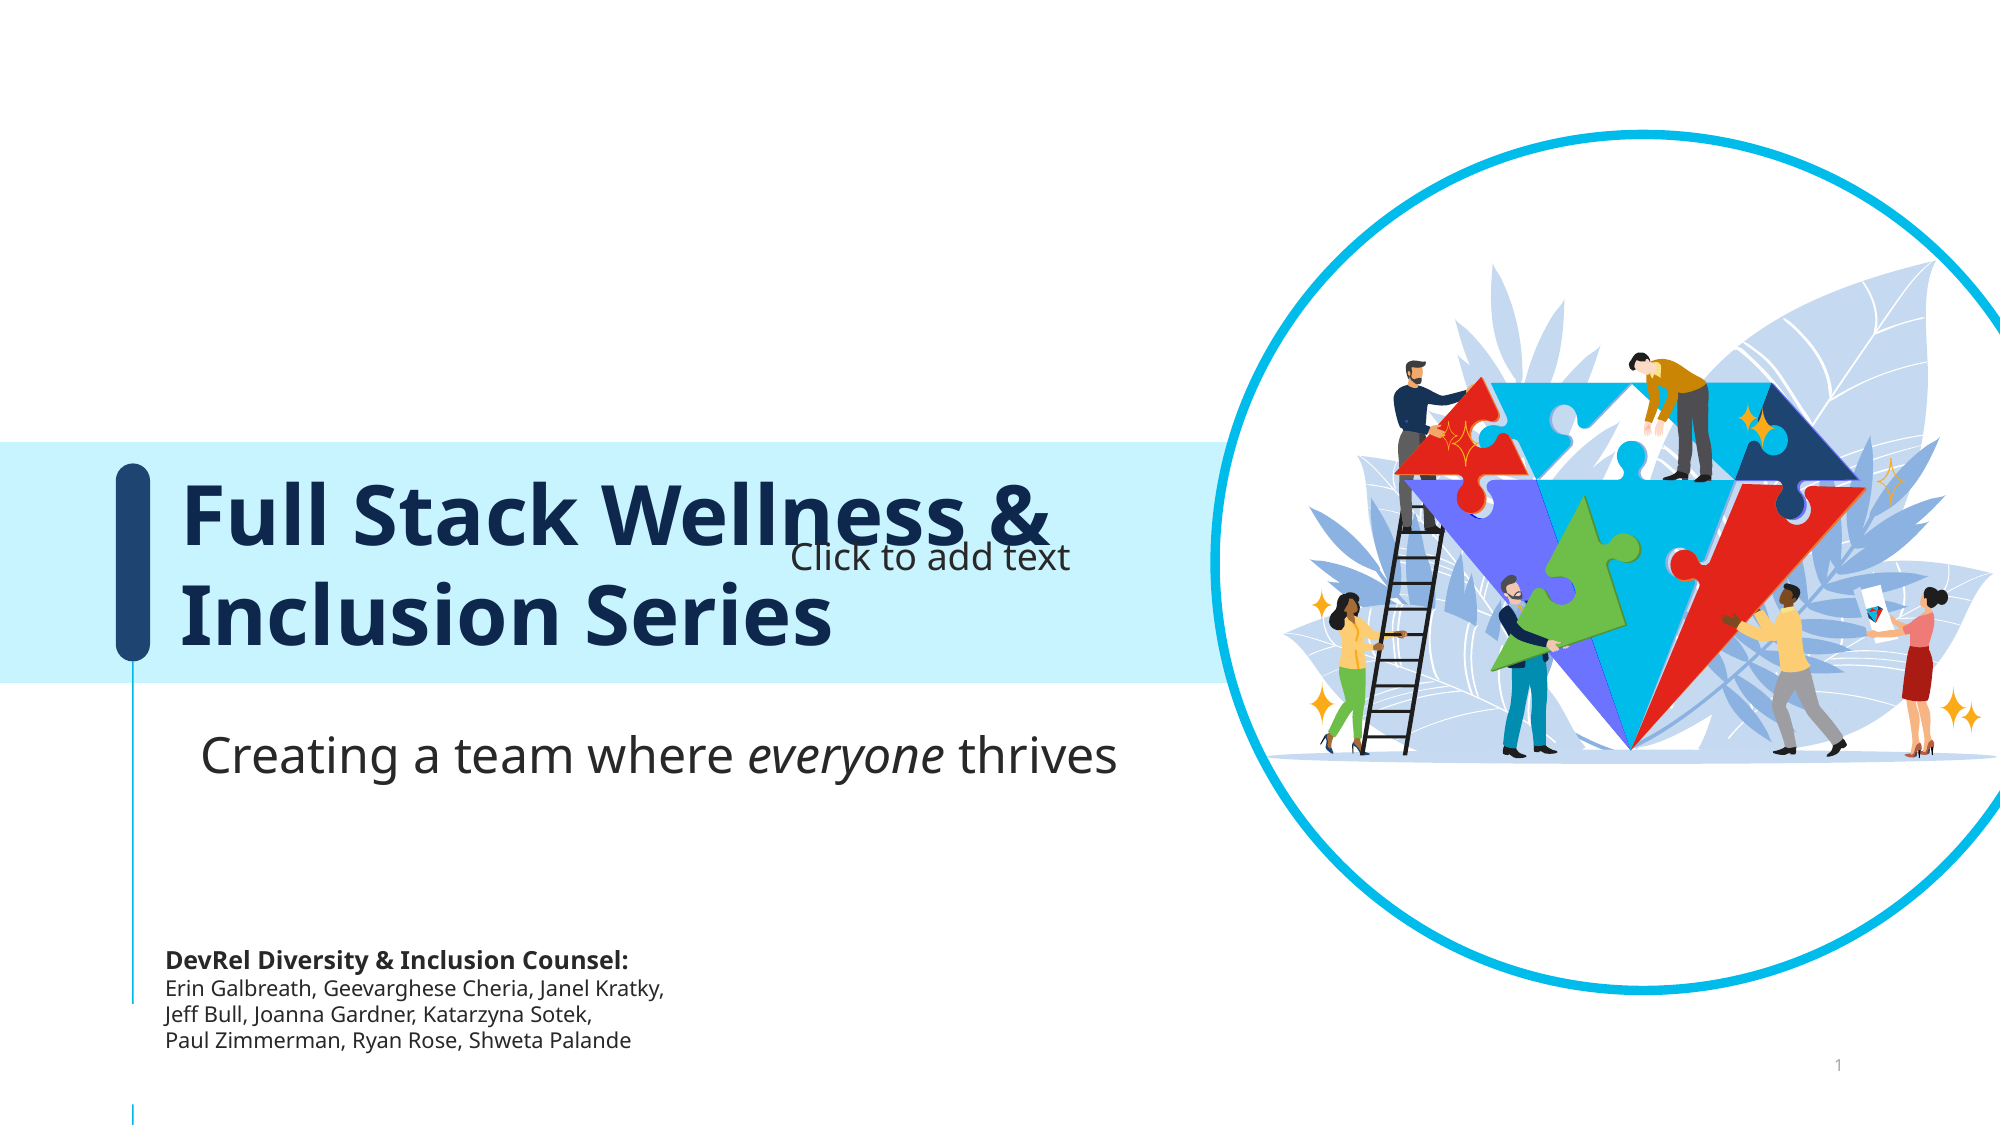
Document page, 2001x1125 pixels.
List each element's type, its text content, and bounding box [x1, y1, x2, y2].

text_box Full Stack Wellness & Inclusion Series [180, 452, 1155, 673]
text_box [0, 1004, 854, 1105]
text_box Creating a team where everyone thrives [180, 720, 1155, 795]
text_box [0, 134, 2000, 991]
text_box DevRel Diversity & Inclusion Counsel: Erin Galbreath, Geevarghese Cheria, Janel Kratky, Jeff Bull, Joanna Gardner, Katarzyna Sotek, Paul Zimmerman, Ryan Rose, Shweta Palande [150, 937, 1366, 1061]
text_box Click to add text [774, 524, 1225, 586]
